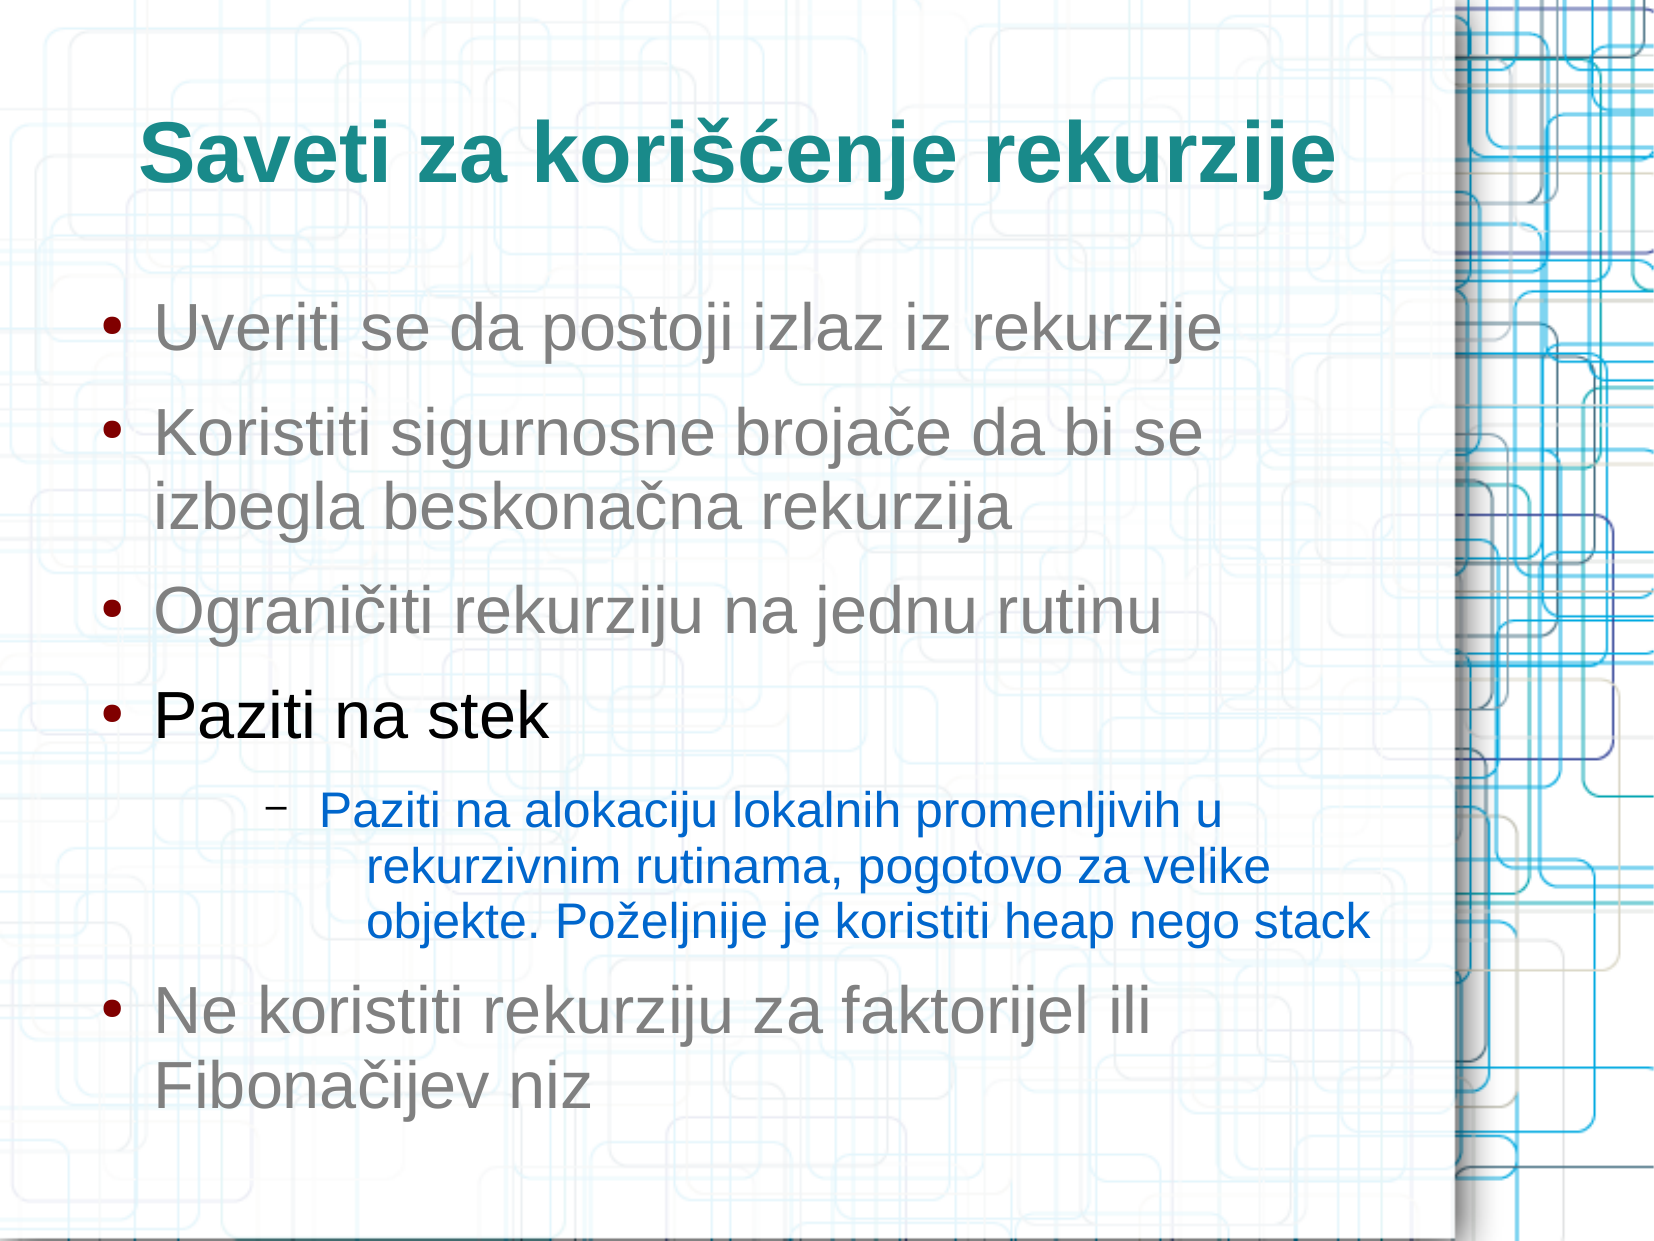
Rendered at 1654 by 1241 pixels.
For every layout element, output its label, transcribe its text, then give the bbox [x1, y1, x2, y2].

list Uveriti se da postoji izlaz iz rekurzije Koristiti sigurnosne brojače da bi se izbegla beskonačna rekurzija Ograničiti rekurziju na jednu rutinu Paziti na stek Paziti na alokaciju lokalnih promenljivih u rekurzivnim rutinama, pogotovo za velike objekte. Poželjnije je koristiti heap nego stack Ne koristiti rekurziju za faktorijel ili Fibonačijev niz [82, 290, 1418, 1123]
picture [0, 0, 1654, 1241]
title Saveti za korišćenje rekurzije [59, 49, 1418, 257]
